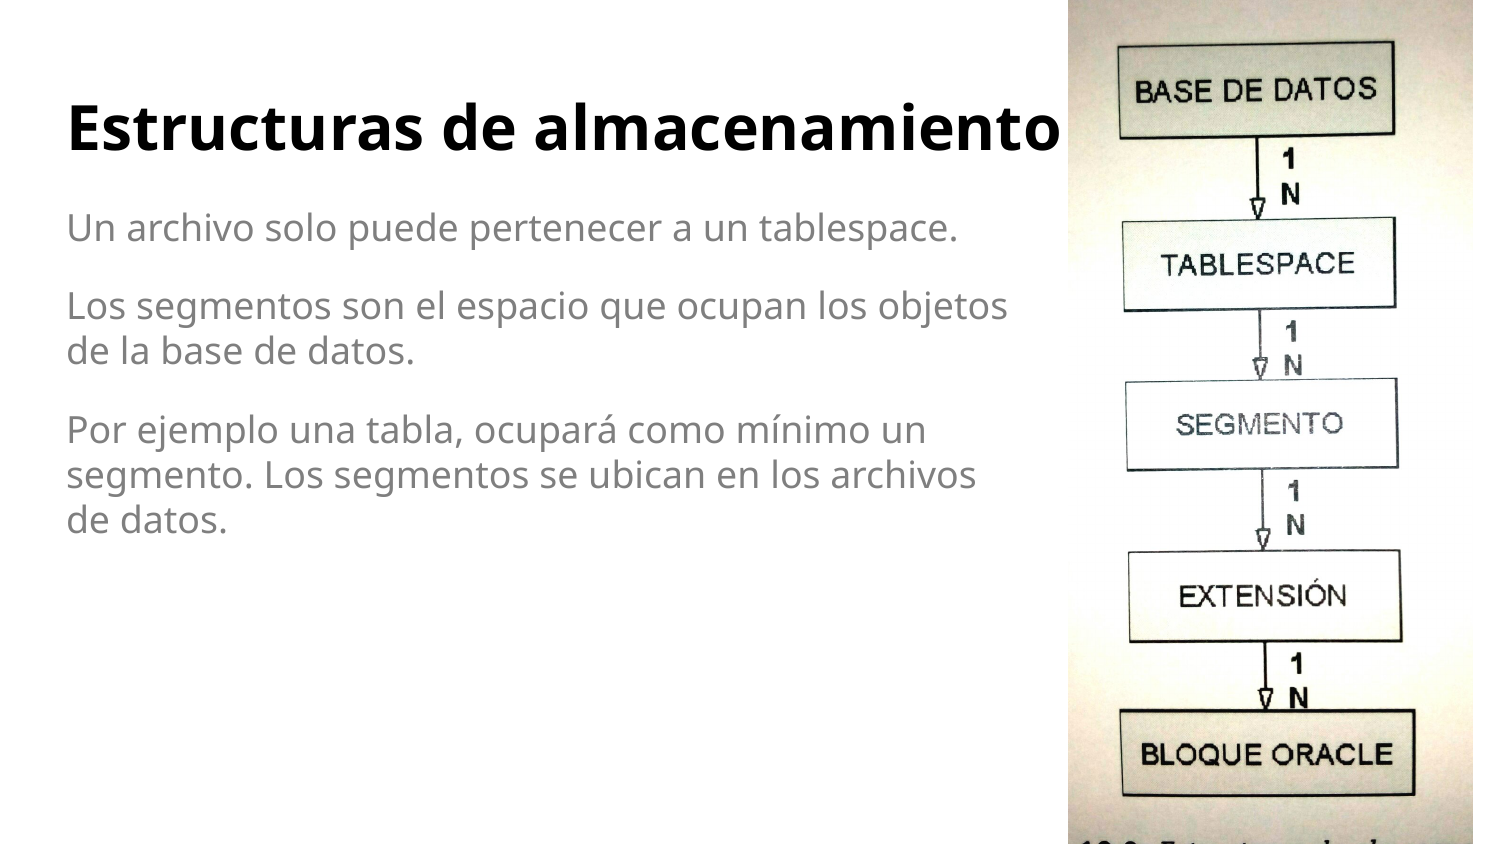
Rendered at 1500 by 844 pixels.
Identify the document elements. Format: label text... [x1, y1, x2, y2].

picture [1068, 0, 1473, 844]
title Estructuras de almacenamiento [51, 72, 1068, 176]
list Un archivo solo puede pertenecer a un tablespace. Los segmentos son el espacio que ocupan los objetos de la base de datos. Por ejemplo una tabla, ocupará como mínimo un segmento. Los segmentos se ubican en los archivos de datos. [51, 189, 1037, 777]
